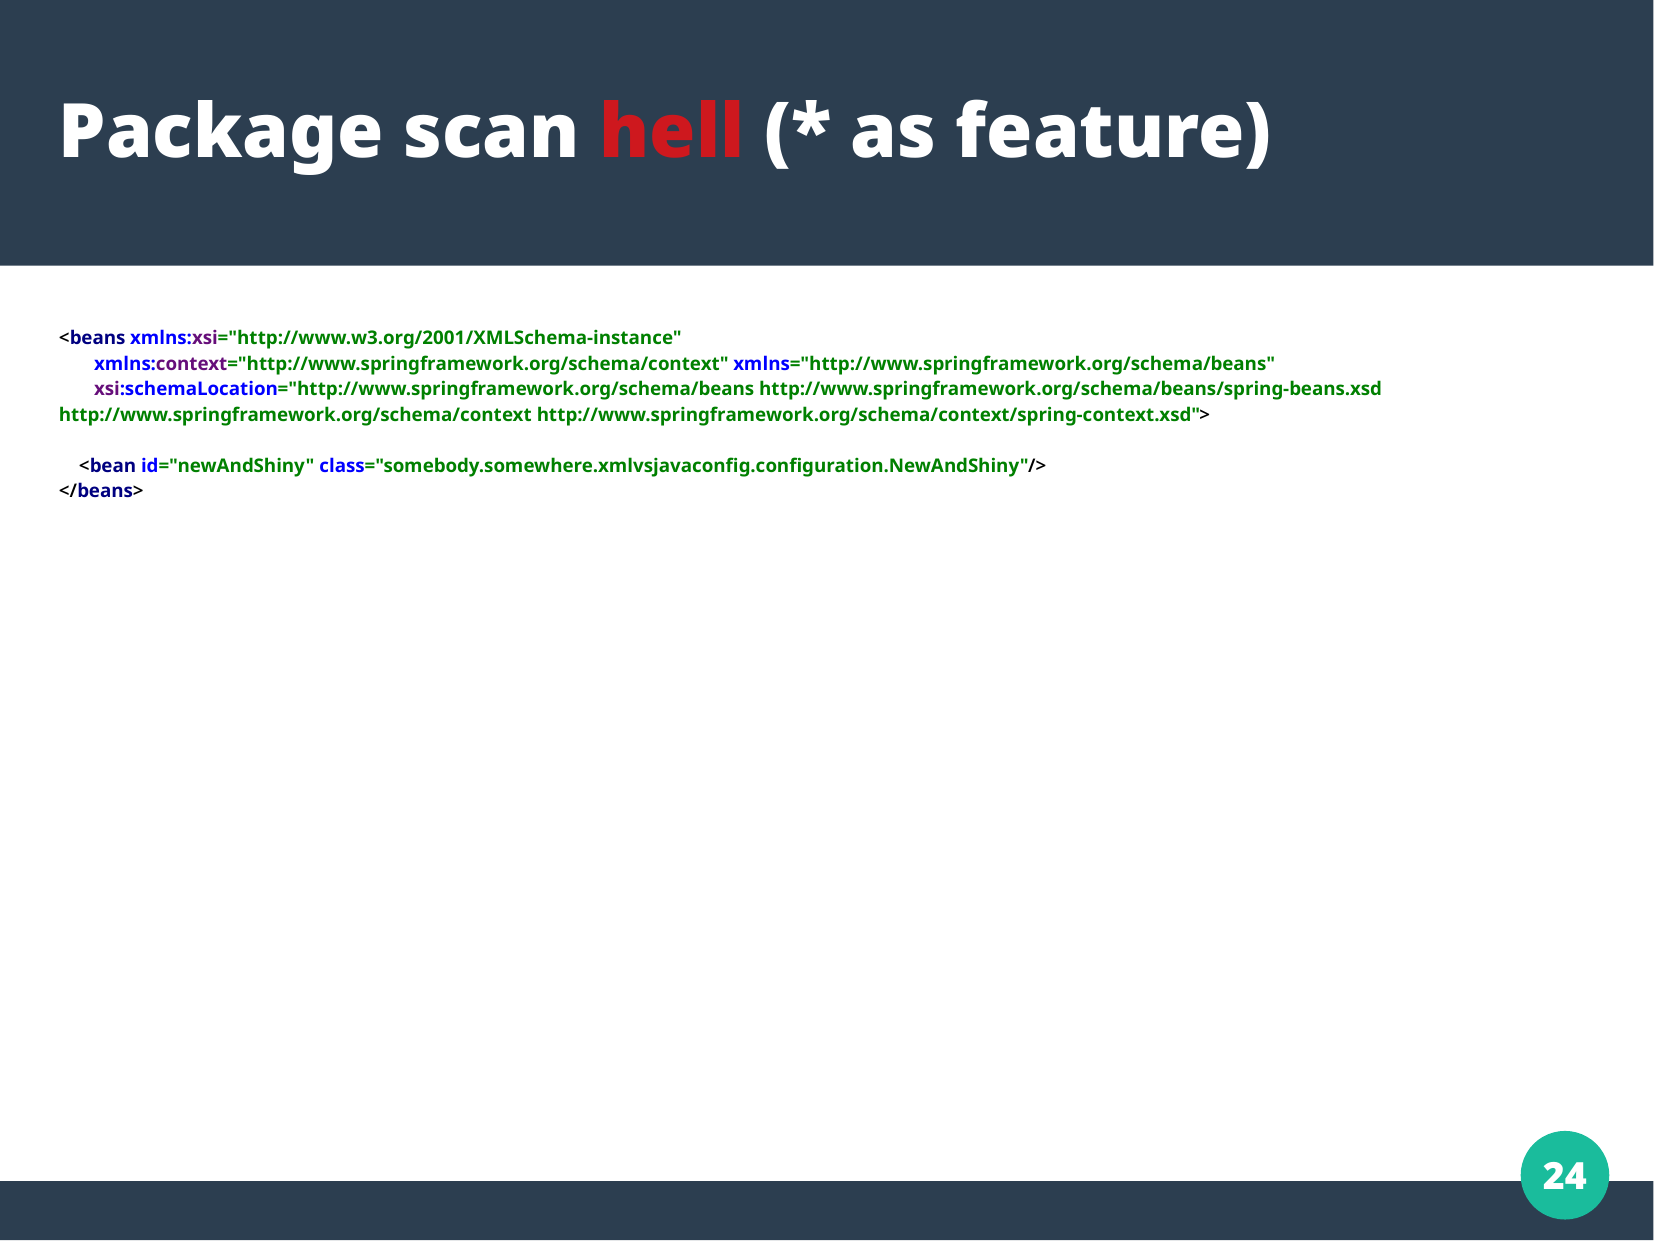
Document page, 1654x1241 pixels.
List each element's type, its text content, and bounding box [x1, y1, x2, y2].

list <beans xmlns:xsi="http://www.w3.org/2001/XMLSchema-instance" xmlns:context="http://www.springframework.org/schema/context" xmlns="http://www.springframework.org/schema/beans" xsi:schemaLocation="http://www.springframework.org/schema/beans http://www.springframework.org/schema/beans/spring-beans.xsd http://www.springframework.org/schema/context http://www.springframework.org/schema/context/spring-context.xsd"> <bean id="newAndShiny" class="somebody.somewhere.xmlvsjavaconfig.configuration.NewAndShiny"/> </beans> [59, 324, 1595, 1152]
title Package scan hell (* as feature) [59, 49, 1595, 207]
